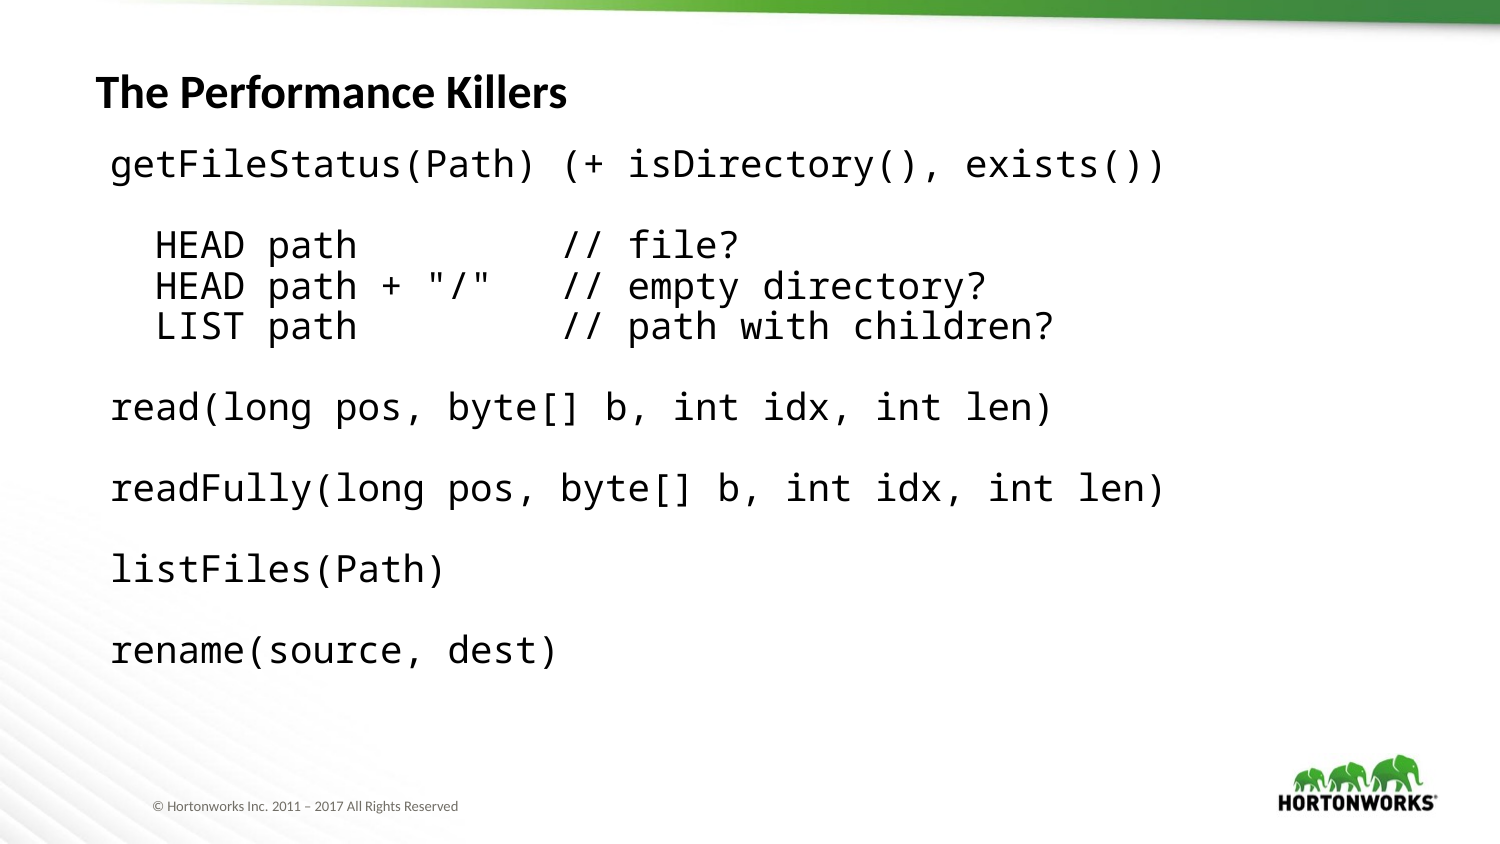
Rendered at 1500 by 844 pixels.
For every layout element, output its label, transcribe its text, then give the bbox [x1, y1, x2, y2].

title The Performance Killers [86, 69, 1437, 119]
picture [0, 0, 1500, 844]
list getFileStatus(Path) (+ isDirectory(), exists()) HEAD path // file? HEAD path + "/" // empty directory? LIST path // path with children? read(long pos, byte[] b, int idx, int len) readFully(long pos, byte[] b, int idx, int len) listFiles(Path) rename(source, dest) [86, 136, 1437, 741]
